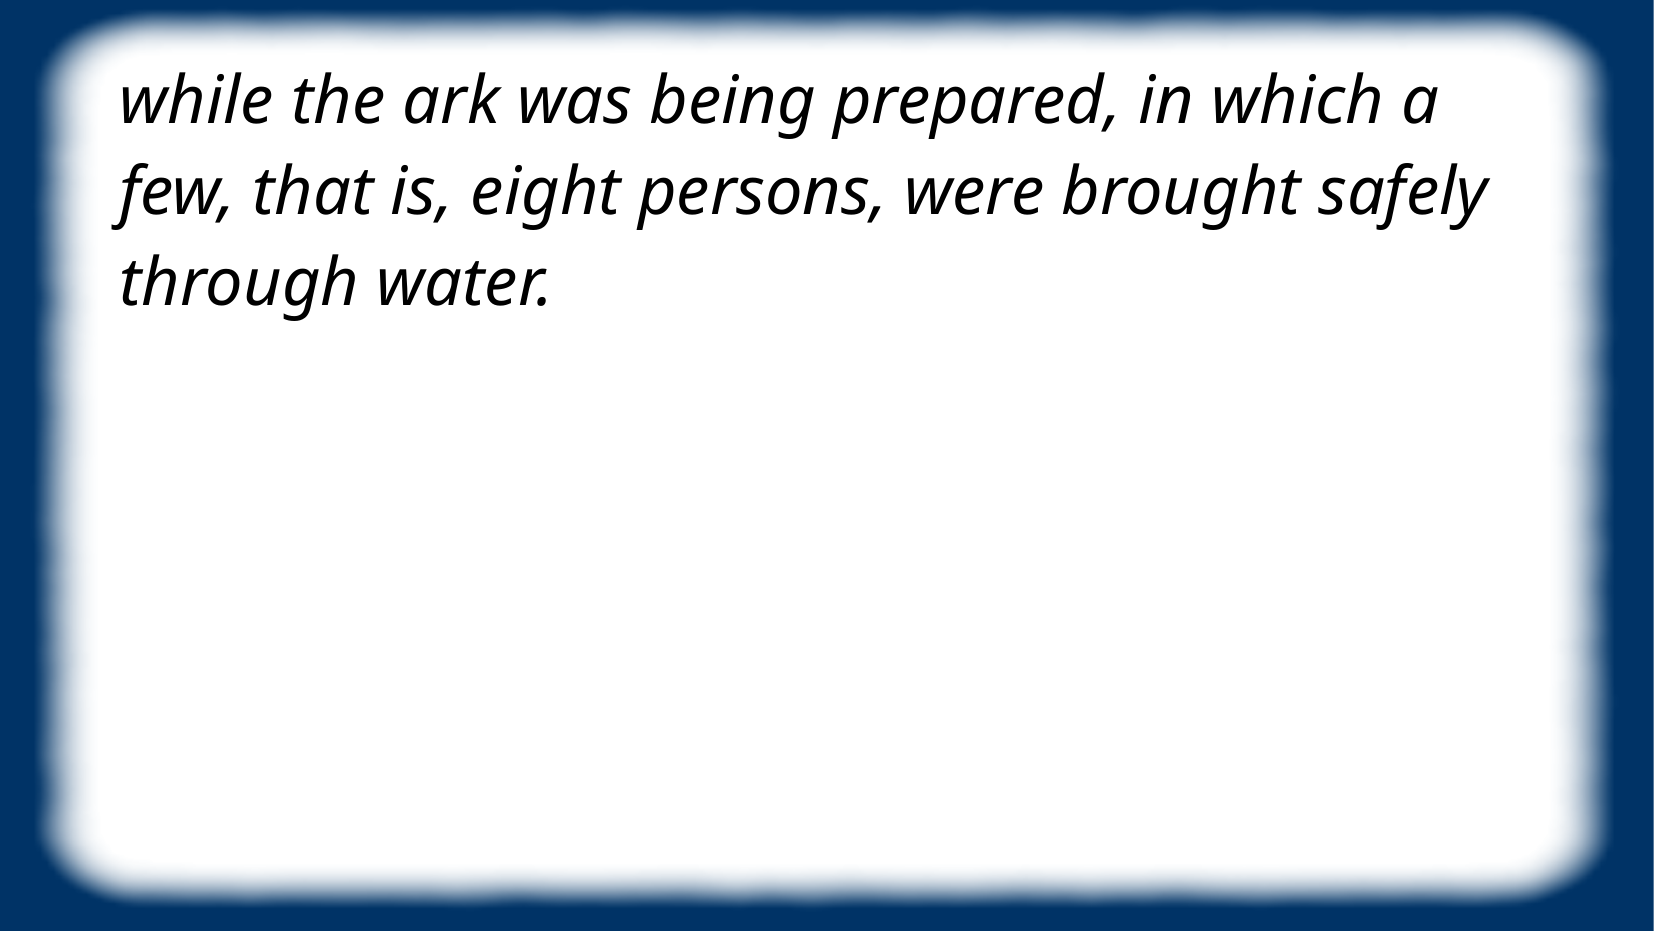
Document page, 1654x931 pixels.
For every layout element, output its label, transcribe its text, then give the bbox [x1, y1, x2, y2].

text_box while the ark was being prepared, in which a few, that is, eight persons, were brought safely through water. [105, 45, 1546, 327]
picture [0, 0, 1654, 931]
